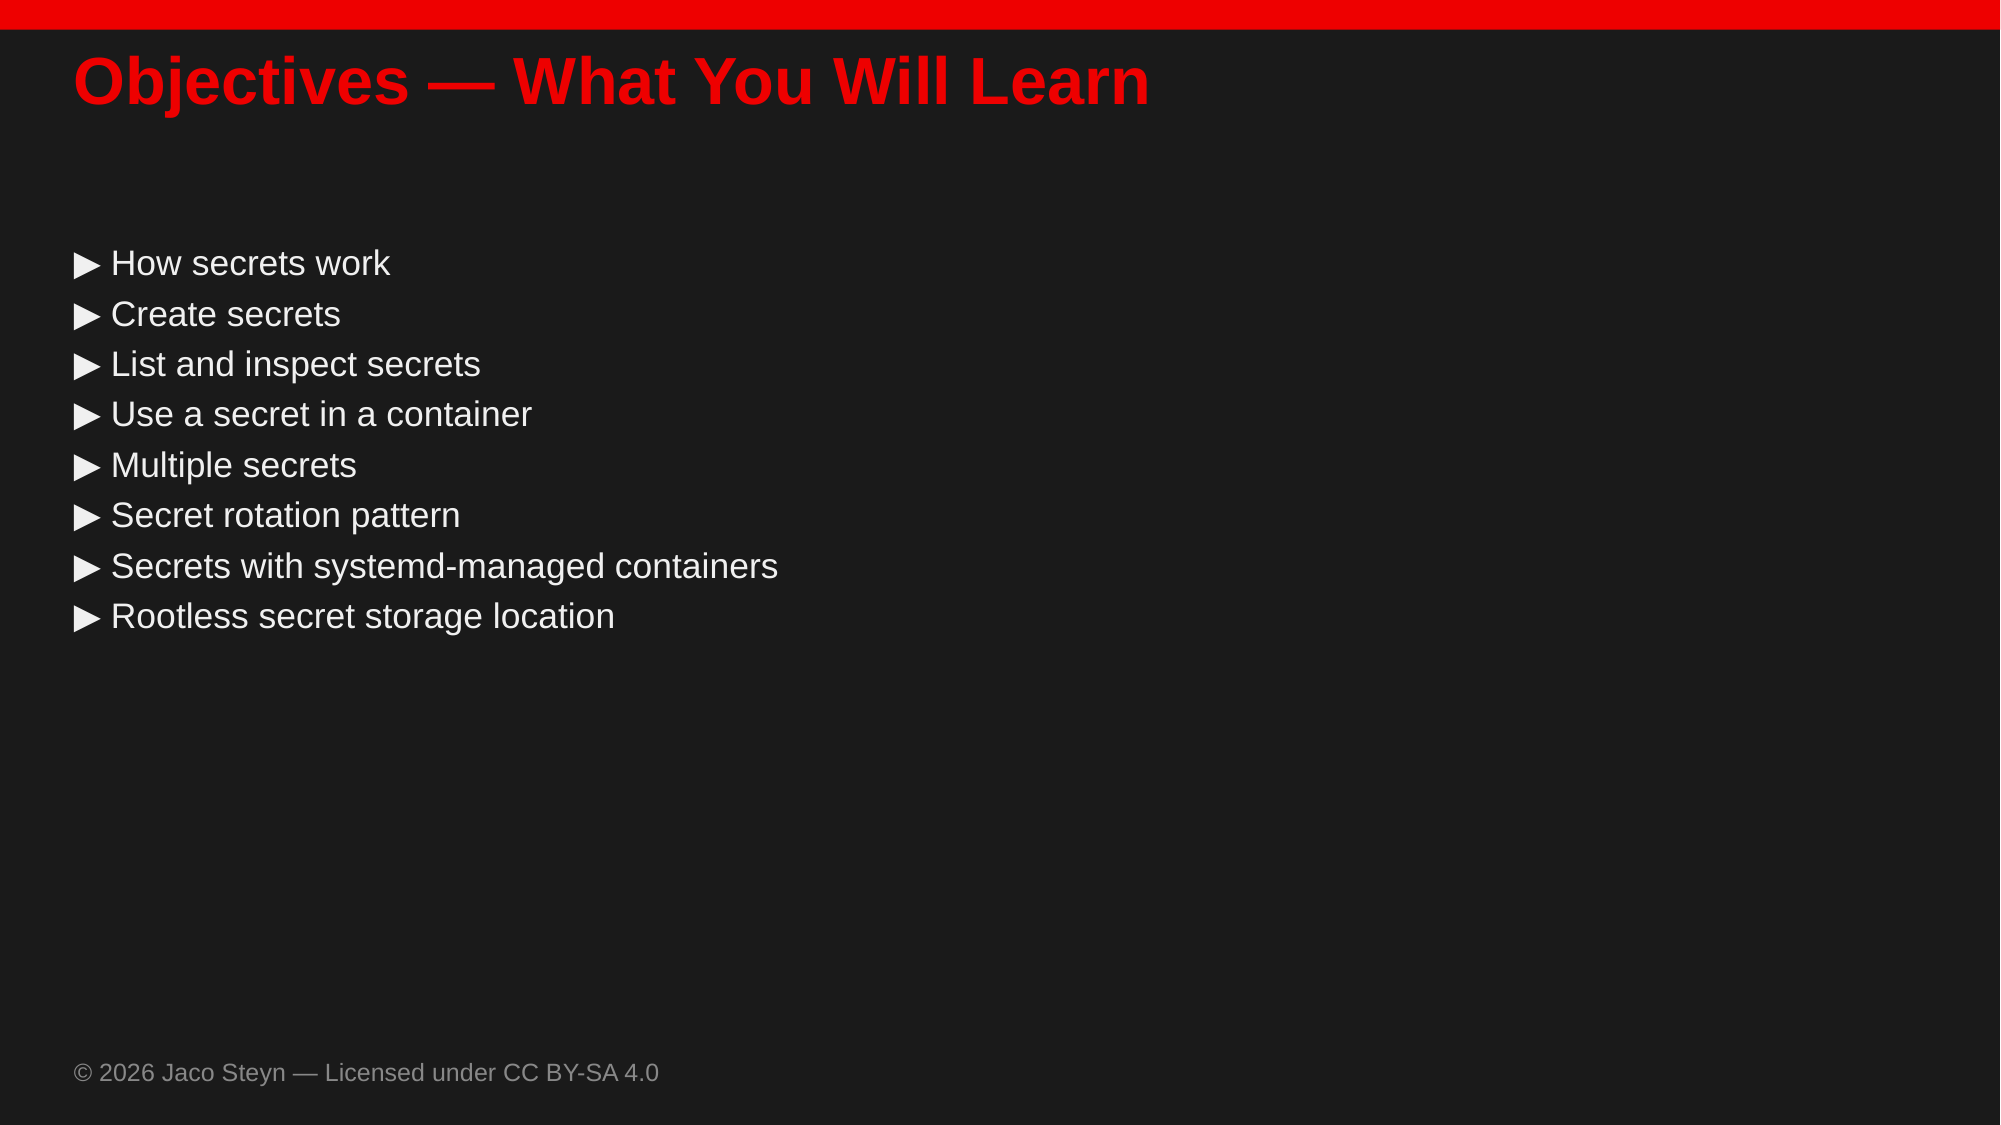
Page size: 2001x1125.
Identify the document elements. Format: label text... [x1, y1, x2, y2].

text_box [0, 0, 2001, 30]
text_box ▶ How secrets work ▶ Create secrets ▶ List and inspect secrets ▶ Use a secret in a container ▶ Multiple secrets ▶ Secret rotation pattern ▶ Secrets with systemd-managed containers ▶ Rootless secret storage location [59, 236, 1942, 1037]
text_box Objectives — What You Will Learn [59, 36, 1942, 208]
text_box © 2026 Jaco Steyn — Licensed under CC BY-SA 4.0 [59, 1051, 1942, 1093]
